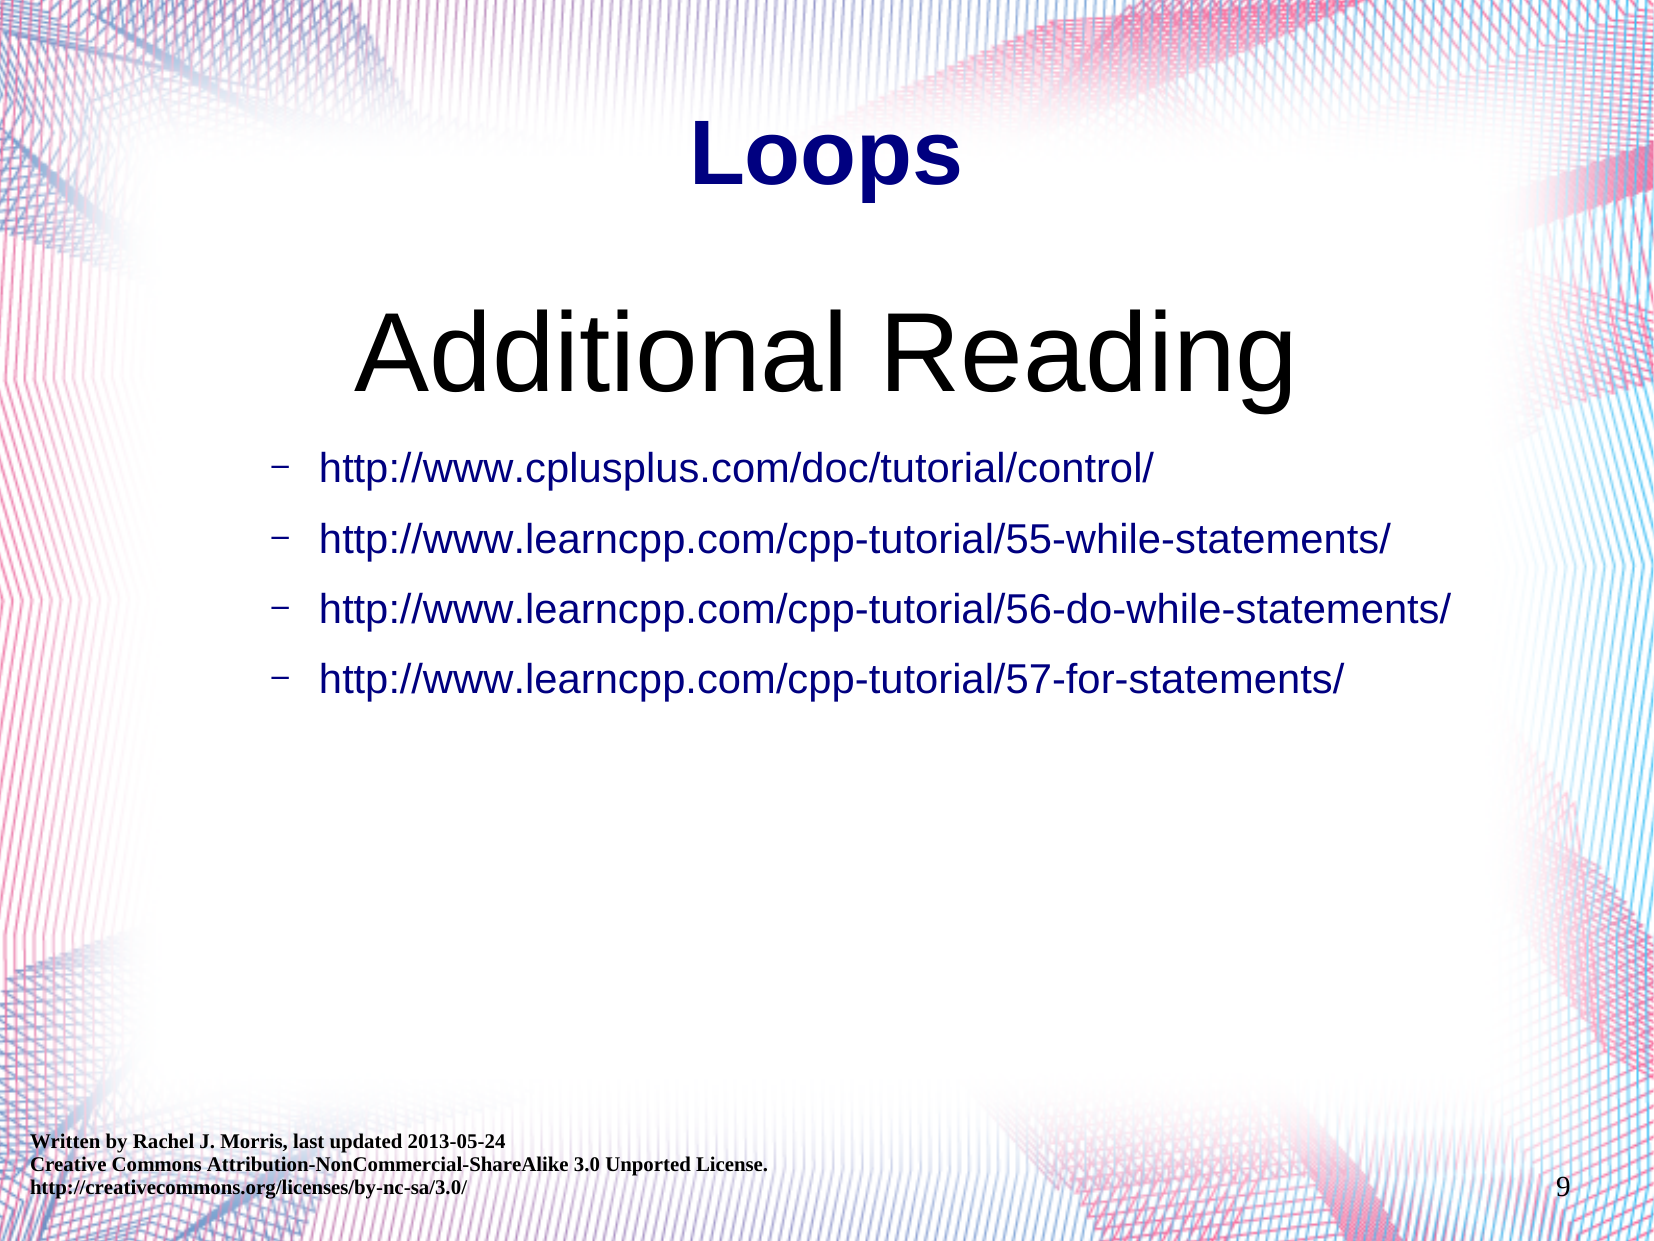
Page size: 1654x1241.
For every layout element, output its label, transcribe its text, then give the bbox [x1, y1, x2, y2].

picture [0, 0, 1654, 1241]
title Loops [82, 49, 1571, 257]
list Additional Reading http://www.cplusplus.com/doc/tutorial/control/ http://www.learncpp.com/cpp-tutorial/55-while-statements/ http://www.learncpp.com/cpp-tutorial/56-do-while-statements/ http://www.learncpp.com/cpp-tutorial/57-for-statements/ [82, 290, 1571, 1010]
